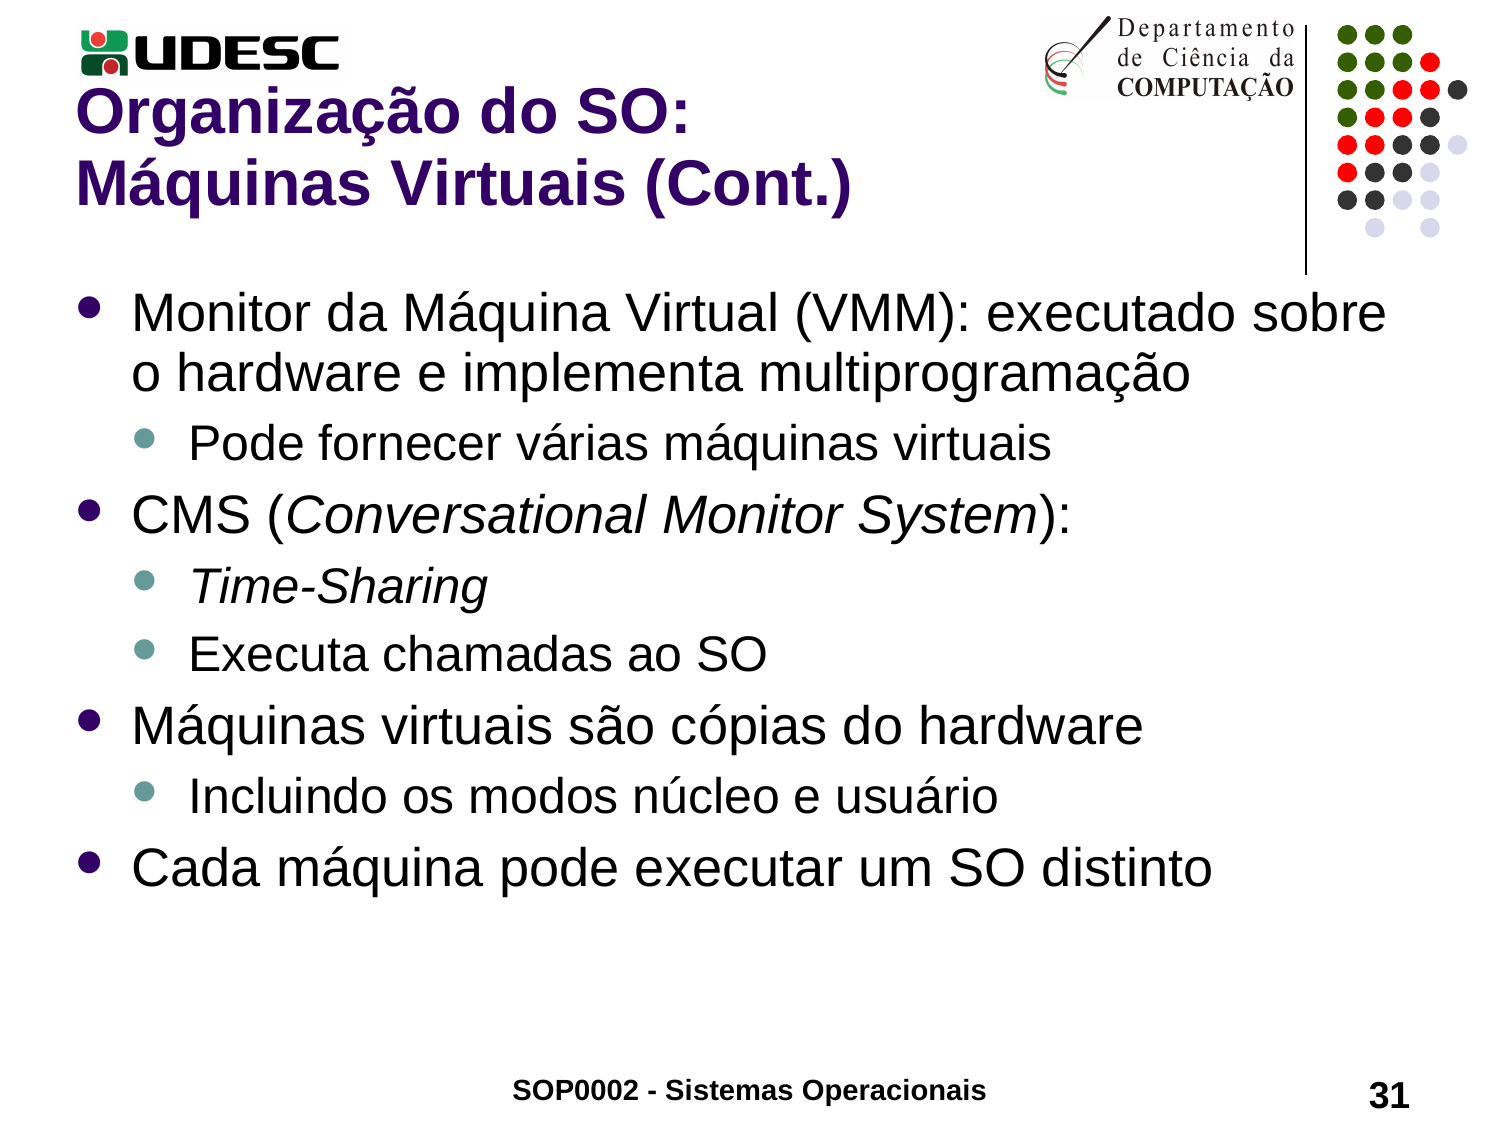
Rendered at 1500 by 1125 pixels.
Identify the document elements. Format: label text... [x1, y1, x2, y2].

picture [74, 23, 346, 62]
title Organização do SO: Máquinas Virtuais (Cont.) [74, 62, 1313, 233]
picture [1045, 16, 1294, 62]
list Monitor da Máquina Virtual (VMM): executado sobre o hardware e implementa multiprogramação Pode fornecer várias máquinas virtuais CMS (Conversational Monitor System): Time-Sharing Executa chamadas ao SO Máquinas virtuais são cópias do hardware Incluindo os modos núcleo e usuário Cada máquina pode executar um SO distinto [75, 282, 1426, 1006]
